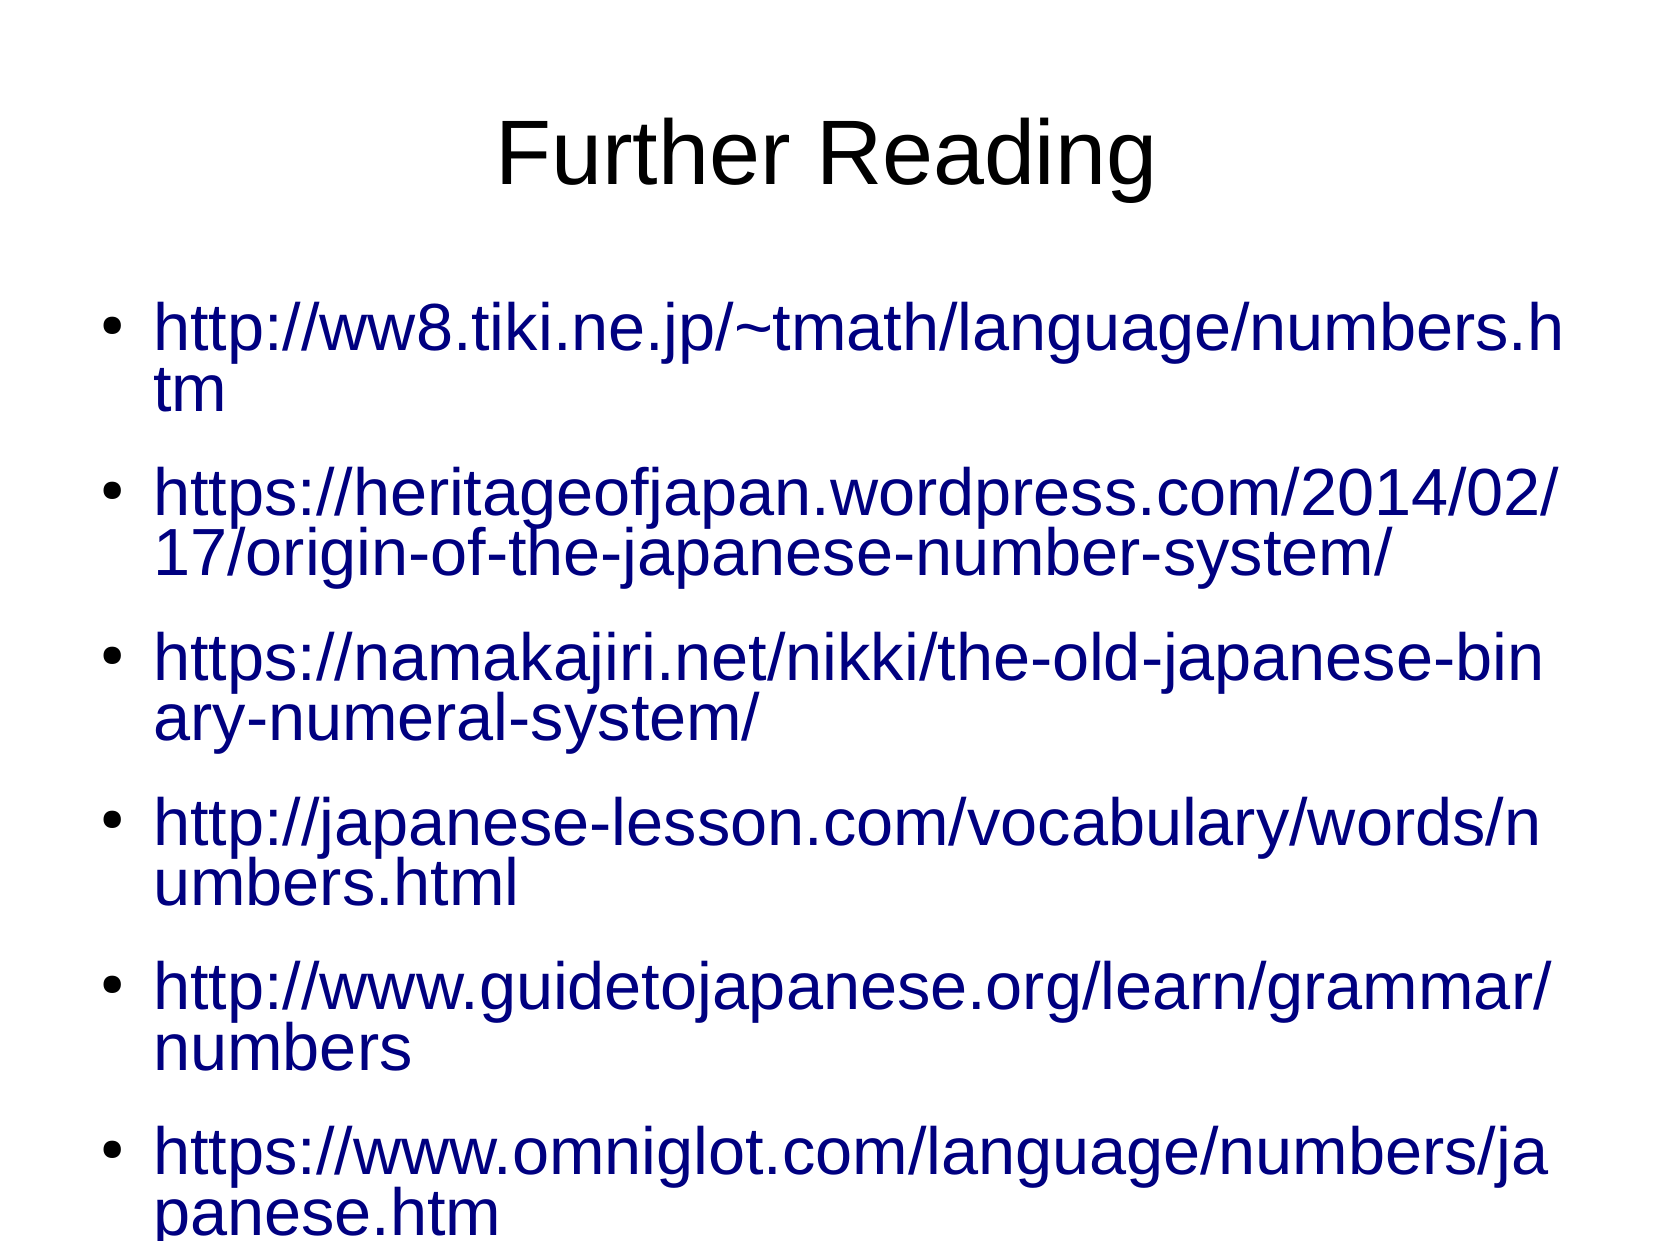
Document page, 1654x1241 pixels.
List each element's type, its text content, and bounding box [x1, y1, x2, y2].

title Further Reading [82, 49, 1571, 257]
list http://ww8.tiki.ne.jp/~tmath/language/numbers.htm https://heritageofjapan.wordpress.com/2014/02/17/origin-of-the-japanese-number-system/ https://namakajiri.net/nikki/the-old-japanese-binary-numeral-system/ http://japanese-lesson.com/vocabulary/words/numbers.html http://www.guidetojapanese.org/learn/grammar/numbers https://www.omniglot.com/language/numbers/japanese.htm [82, 290, 1571, 1010]
